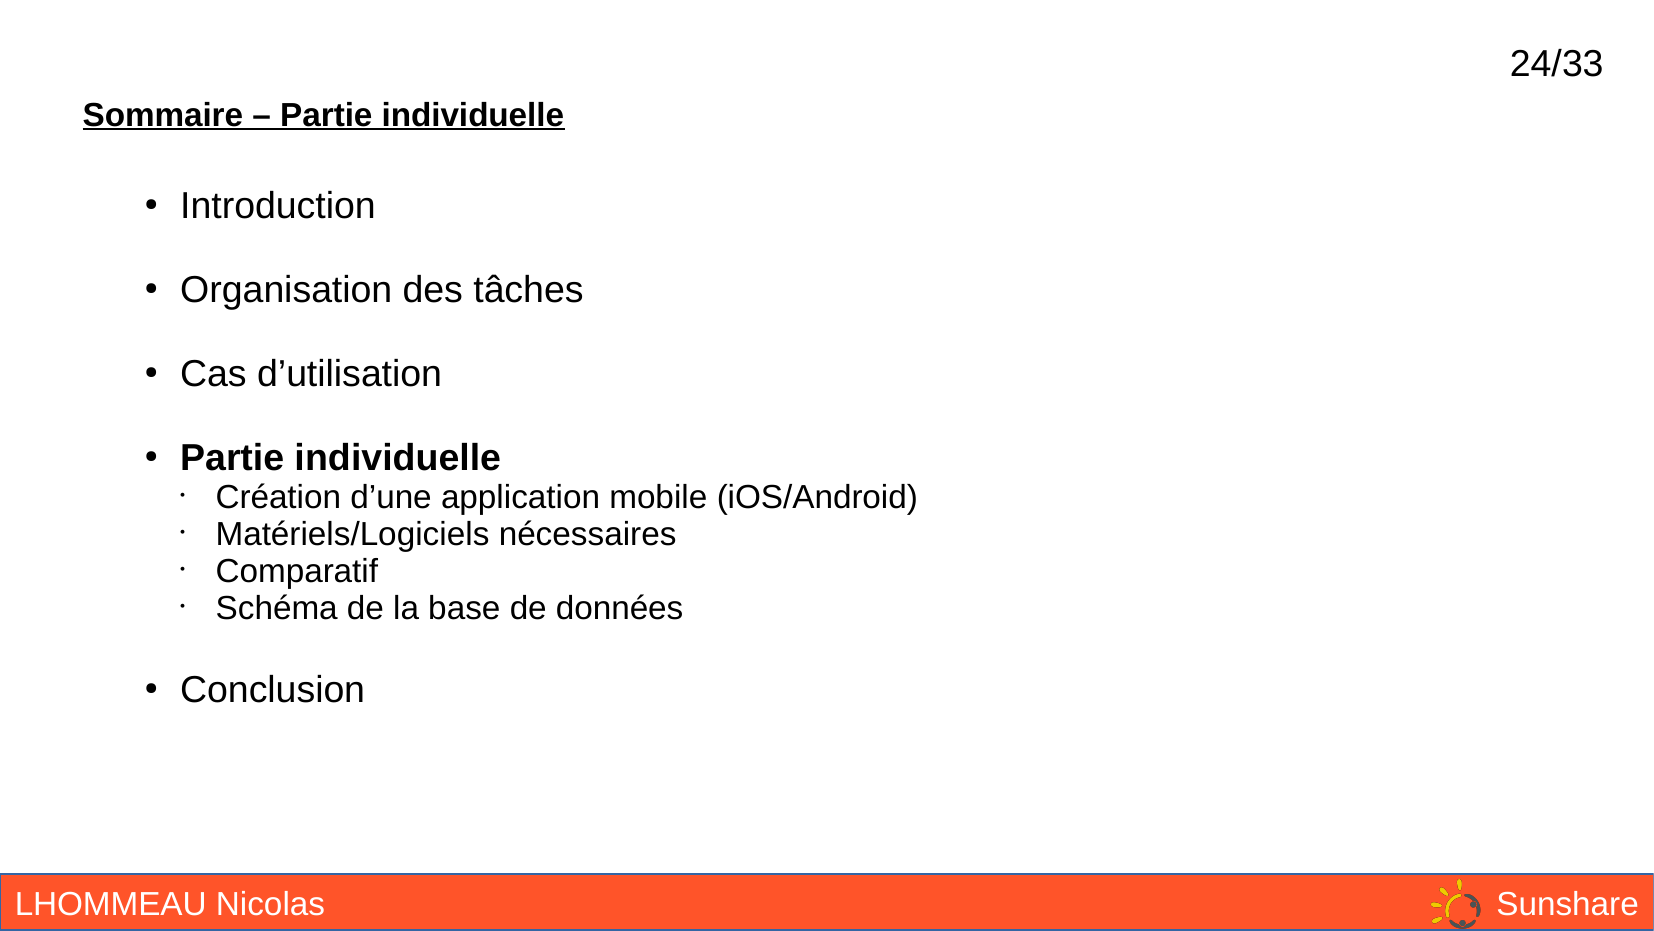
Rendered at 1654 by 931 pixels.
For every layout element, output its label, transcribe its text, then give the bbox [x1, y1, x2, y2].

title Sommaire – Partie individuelle [82, 37, 1571, 193]
text_box Introduction Organisation des tâches Cas d’utilisation Partie individuelle Création d’une application mobile (iOS/Android) Matériels/Logiciels nécessaires Comparatif Schéma de la base de données Conclusion [129, 177, 1371, 718]
picture [1429, 877, 1483, 931]
